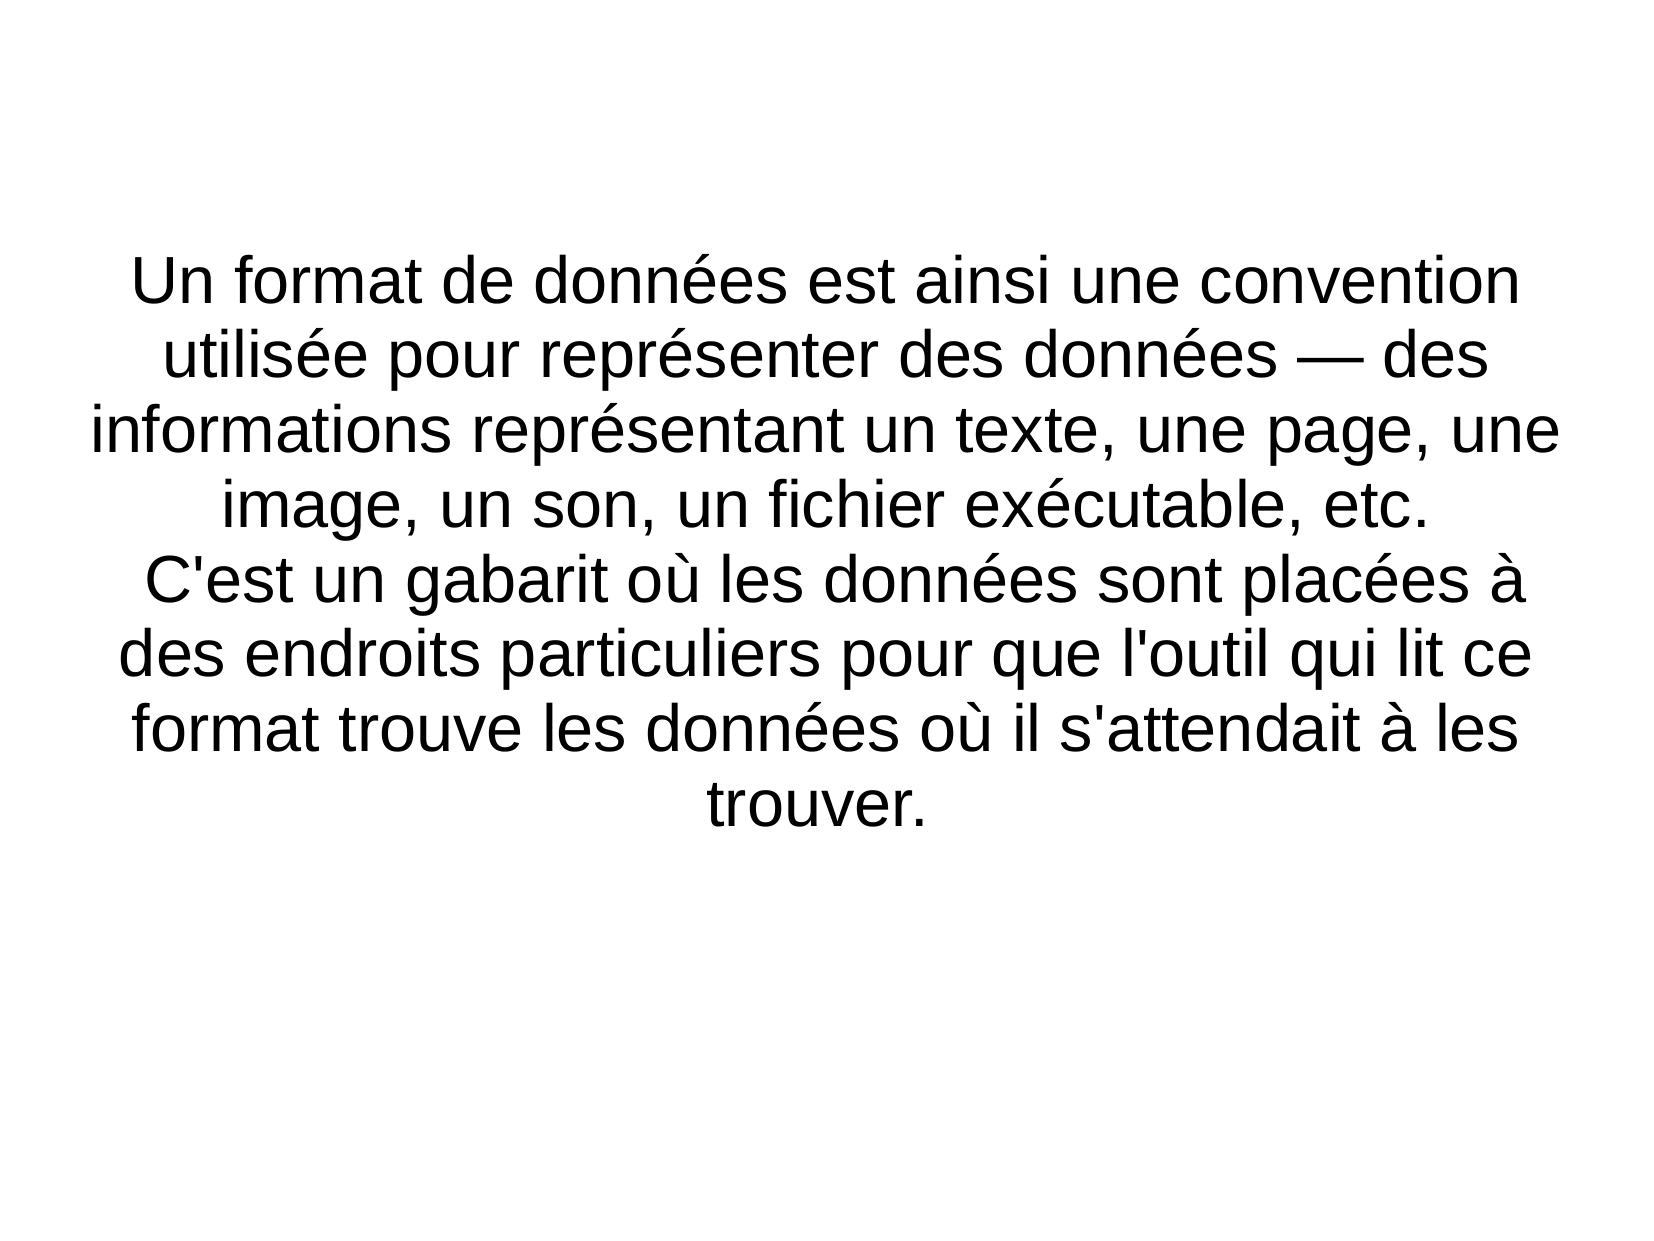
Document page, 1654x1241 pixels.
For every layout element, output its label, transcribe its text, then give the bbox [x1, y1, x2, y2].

subtitle Un format de données est ainsi une convention utilisée pour représenter des données — des informations représentant un texte, une page, une image, un son, un fichier exécutable, etc. C'est un gabarit où les données sont placées à des endroits particuliers pour que l'outil qui lit ce format trouve les données où il s'attendait à les trouver. [82, 49, 1571, 1109]
